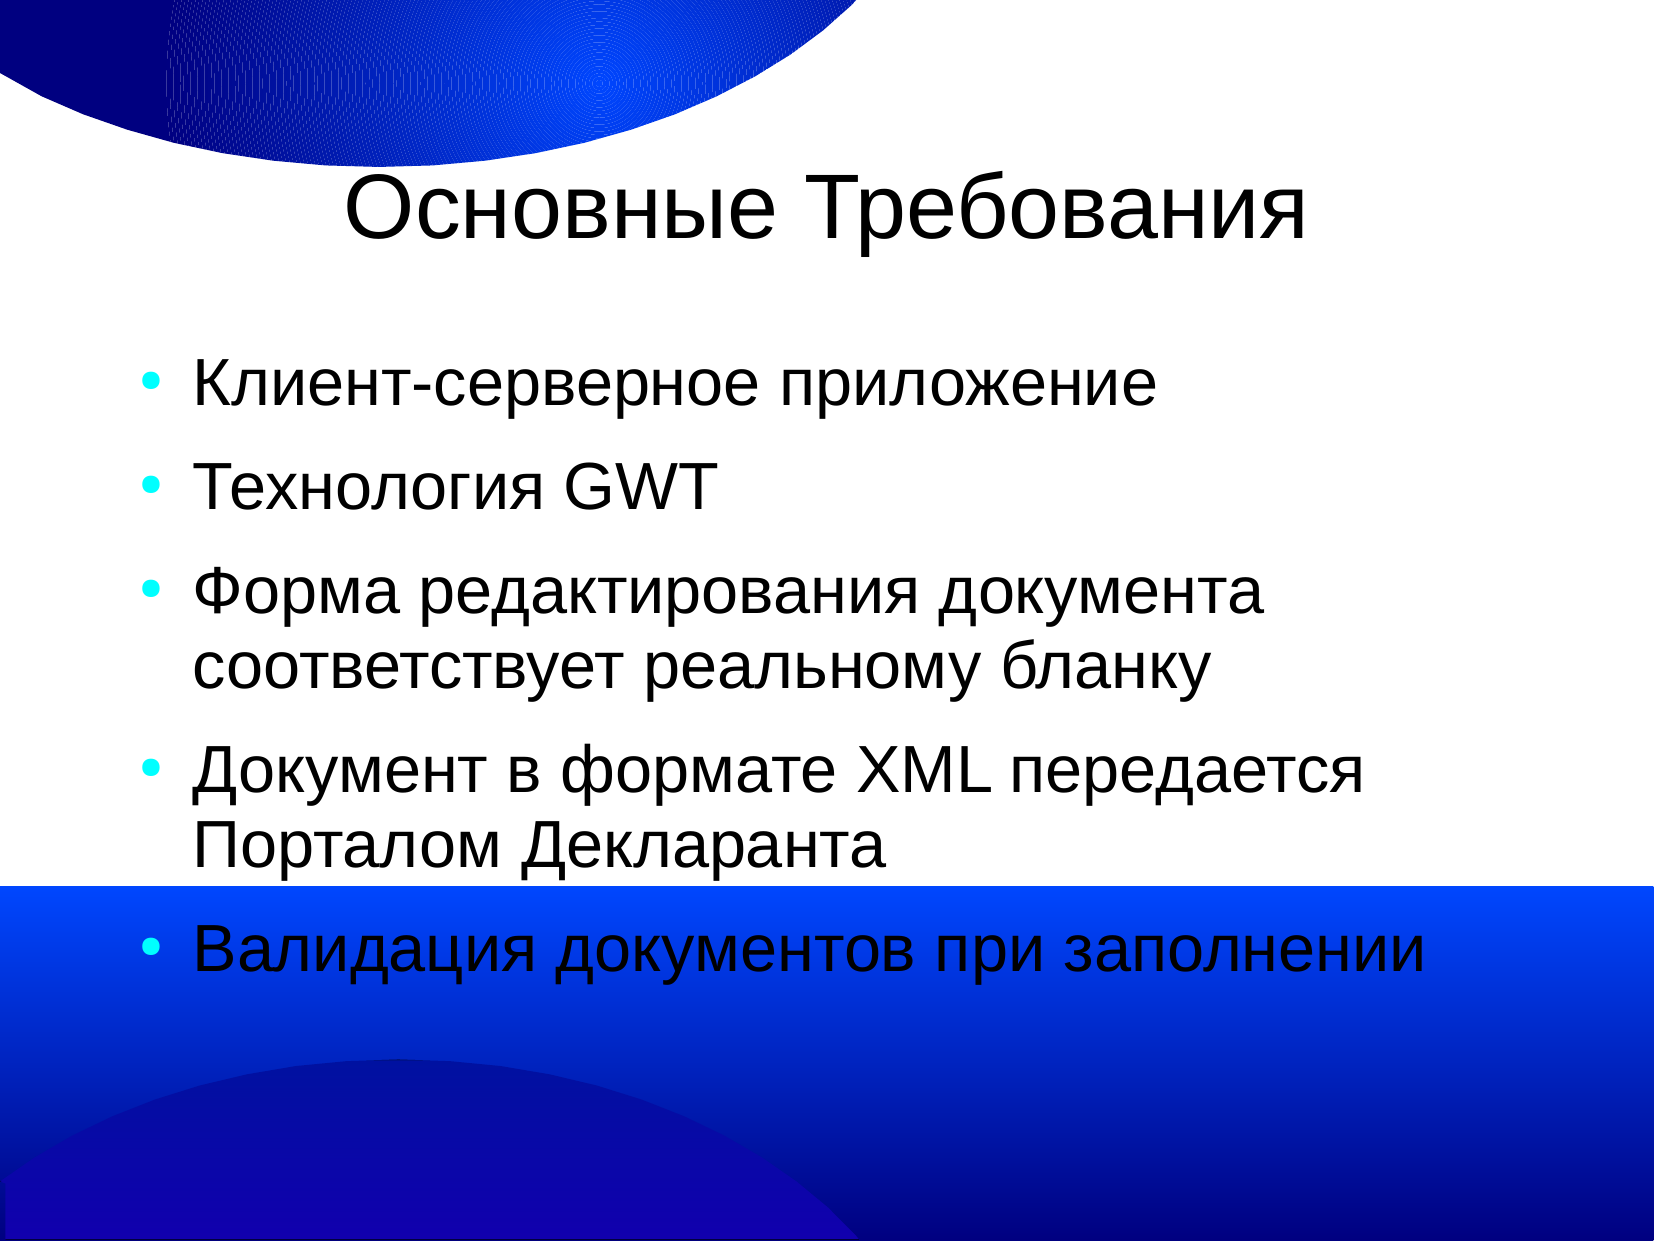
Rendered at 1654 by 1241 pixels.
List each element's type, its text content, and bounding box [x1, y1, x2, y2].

list Клиент-серверное приложение Технология GWT Форма редактирования документа соответствует реальному бланку Документ в формате XML передается Порталом Декларанта Валидация документов при заполнении [121, 344, 1534, 1149]
title Основные Требования [121, 110, 1534, 303]
